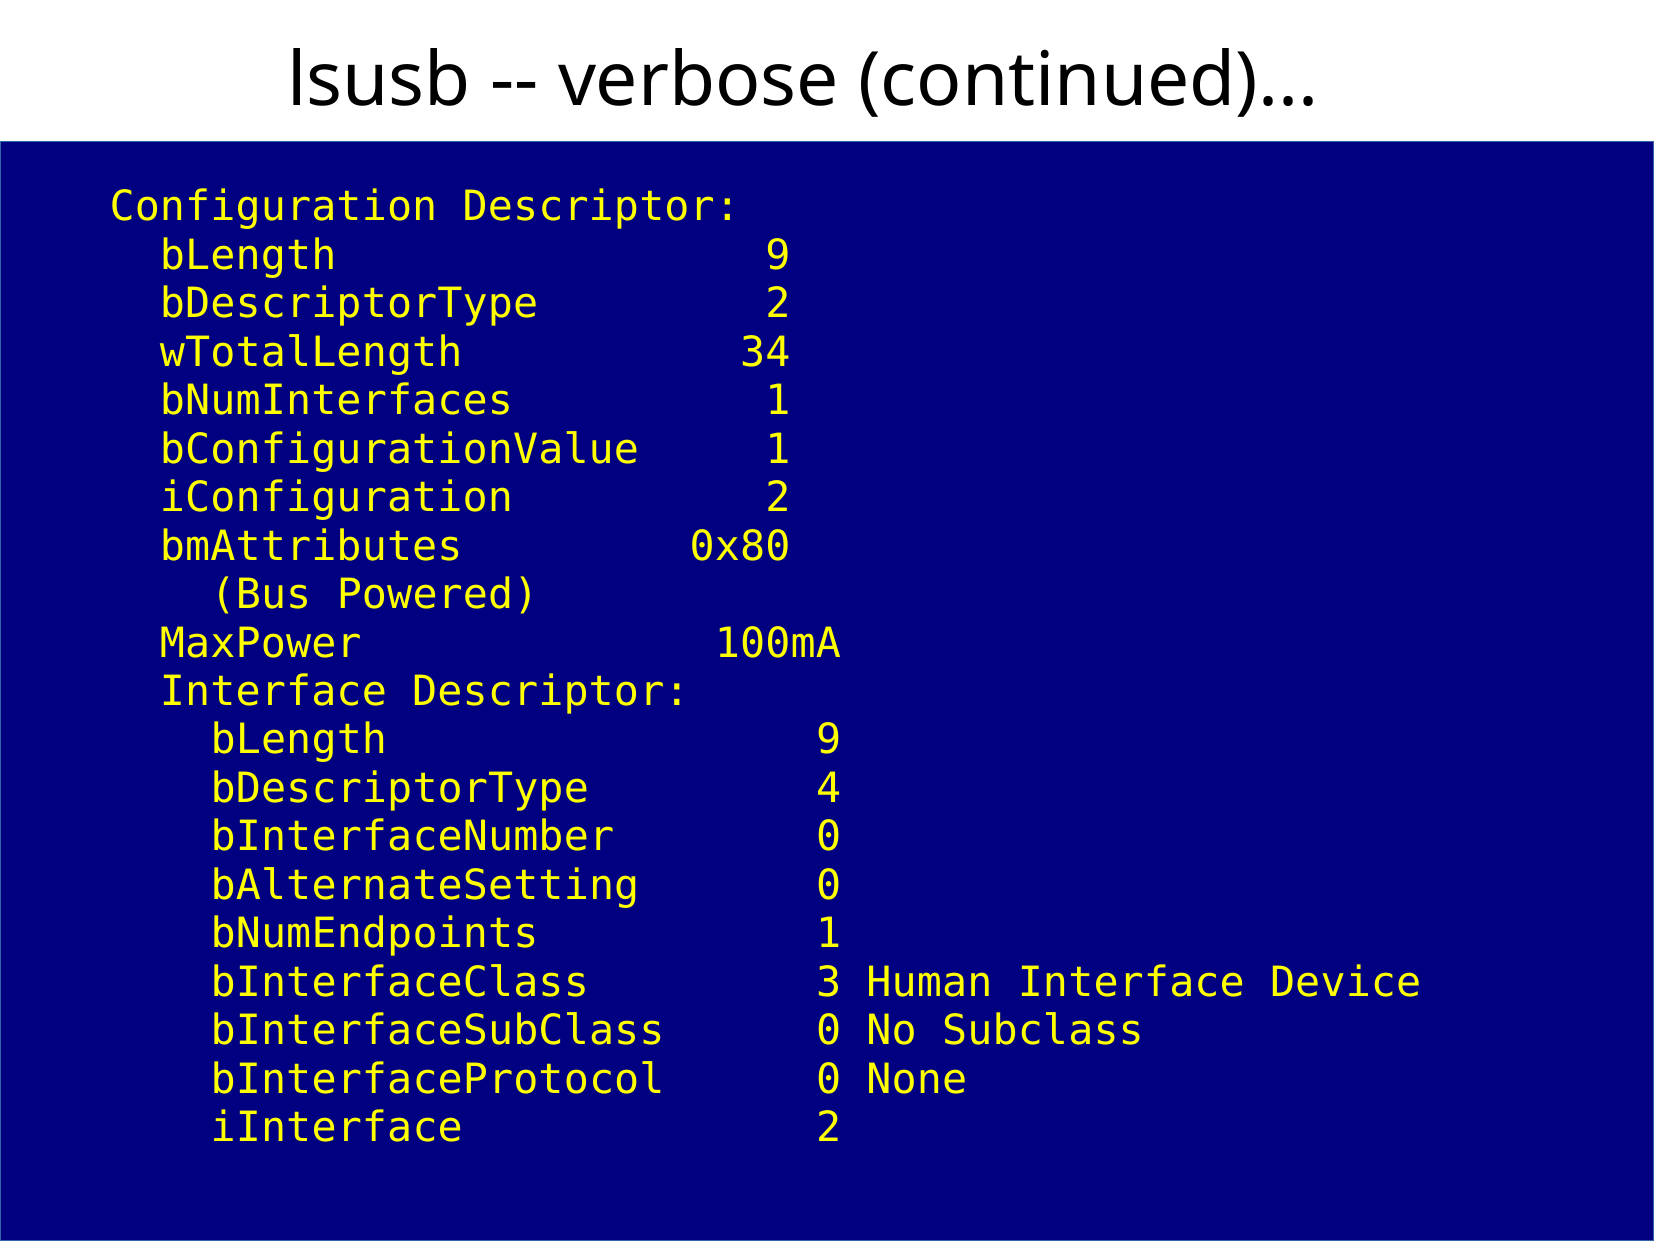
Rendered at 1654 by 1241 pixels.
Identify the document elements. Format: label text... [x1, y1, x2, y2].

text_box Configuration Descriptor: bLength 9 bDescriptorType 2 wTotalLength 34 bNumInterfaces 1 bConfigurationValue 1 iConfiguration 2 bmAttributes 0x80 (Bus Powered) MaxPower 100mA Interface Descriptor: bLength 9 bDescriptorType 4 bInterfaceNumber 0 bAlternateSetting 0 bNumEndpoints 1 bInterfaceClass 3 Human Interface Device bInterfaceSubClass 0 No Subclass bInterfaceProtocol 0 None iInterface 2 [0, 141, 1654, 1241]
title lsusb -- verbose (continued)... [59, 35, 1548, 118]
